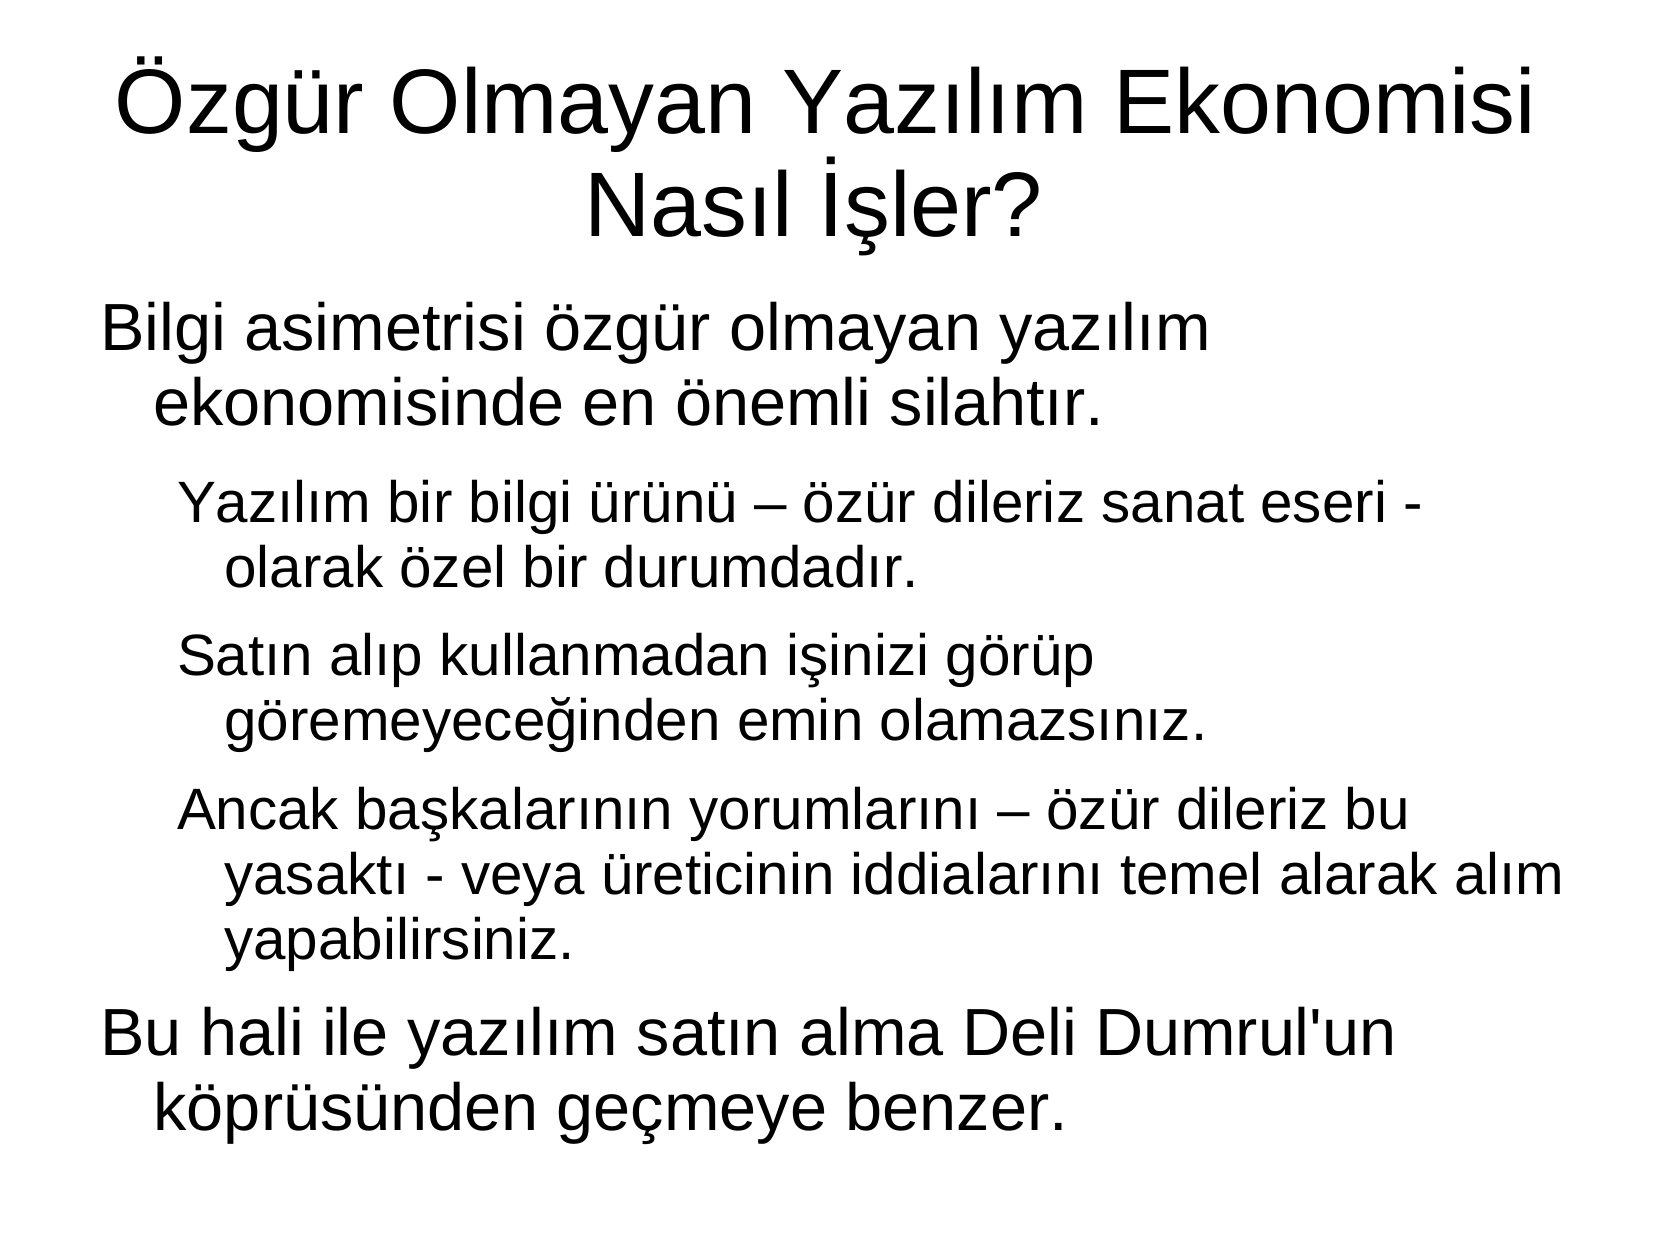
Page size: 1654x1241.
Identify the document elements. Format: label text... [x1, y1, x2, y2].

list Bilgi asimetrisi özgür olmayan yazılım ekonomisinde en önemli silahtır. Yazılım bir bilgi ürünü – özür dileriz sanat eseri - olarak özel bir durumdadır. Satın alıp kullanmadan işinizi görüp göremeyeceğinden emin olamazsınız. Ancak başkalarının yorumlarını – özür dileriz bu yasaktı - veya üreticinin iddialarını temel alarak alım yapabilirsiniz. Bu hali ile yazılım satın alma Deli Dumrul'un köprüsünden geçmeye benzer. [82, 290, 1571, 1231]
title Özgür Olmayan Yazılım Ekonomisi Nasıl İşler? [82, 39, 1571, 267]
